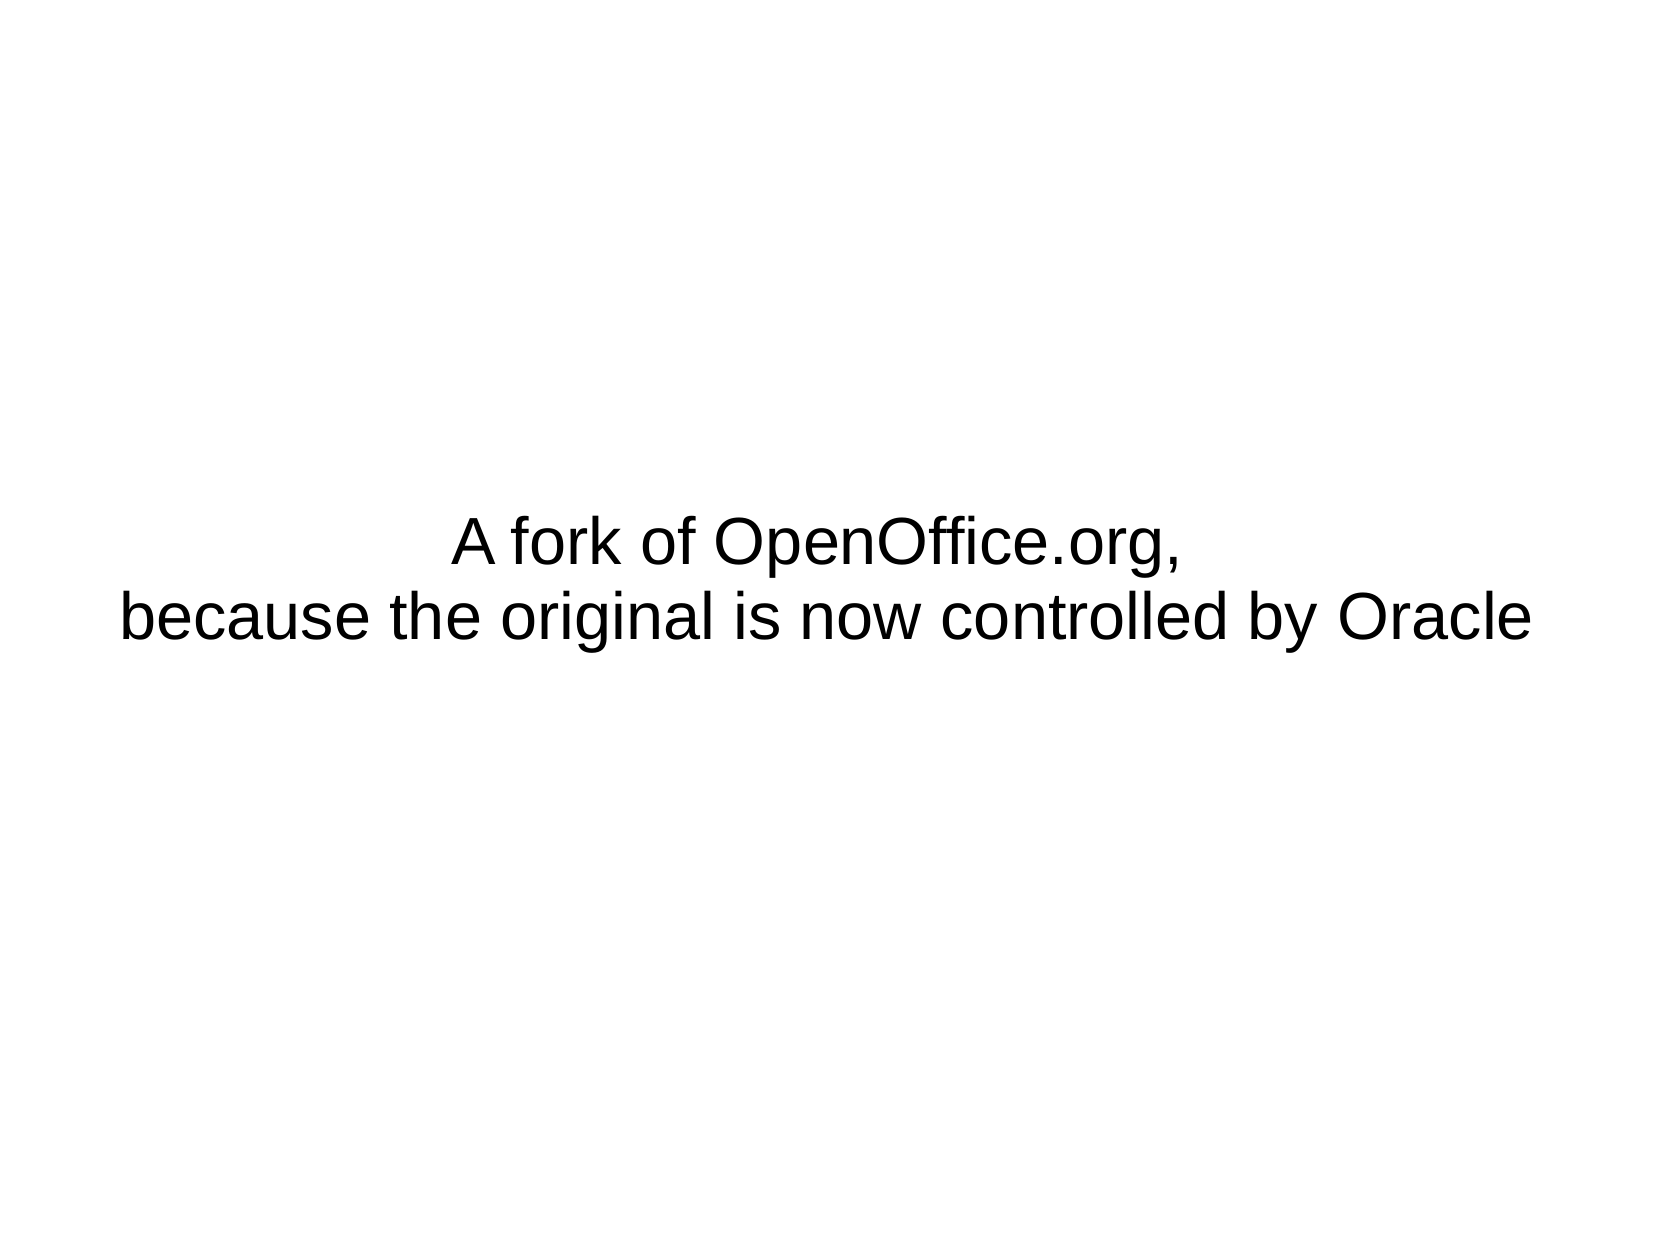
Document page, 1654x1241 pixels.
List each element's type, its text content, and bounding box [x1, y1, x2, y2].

subtitle A fork of OpenOffice.org, because the original is now controlled by Oracle [82, 49, 1571, 1109]
